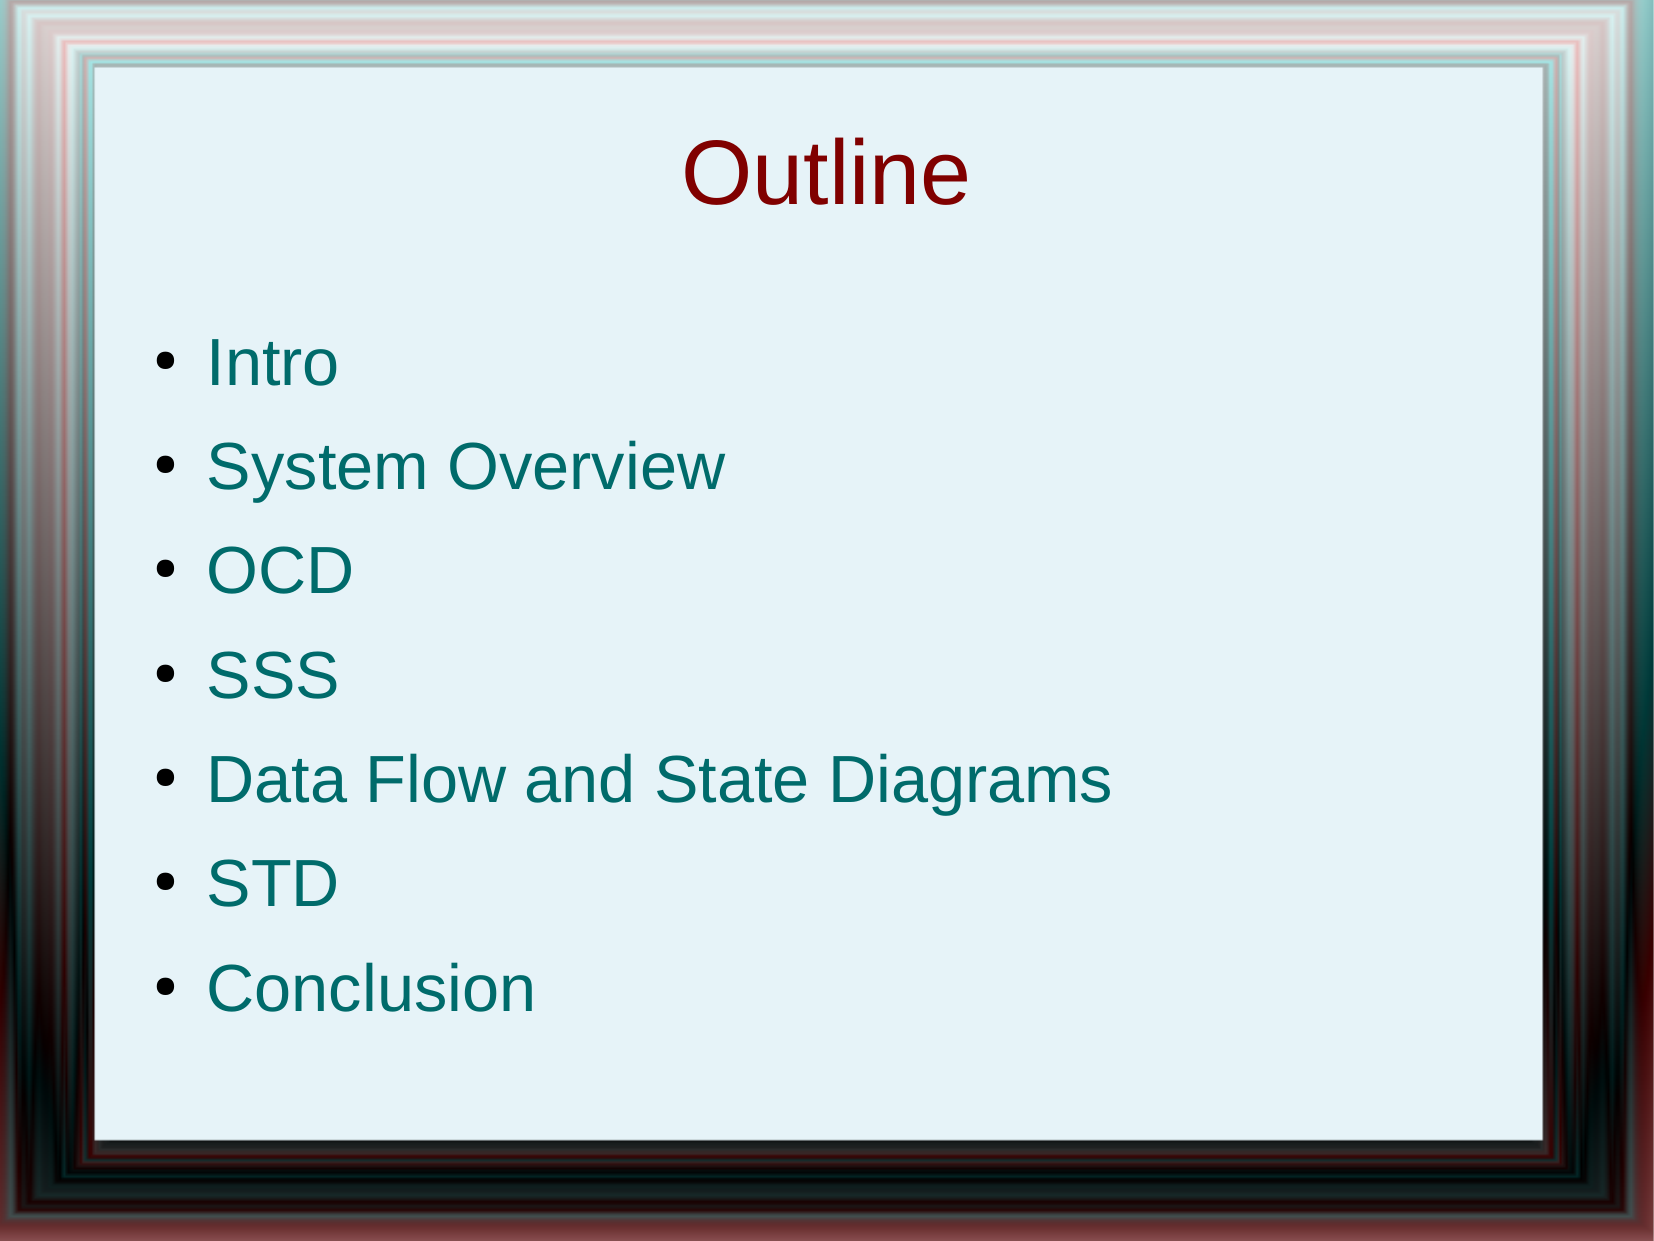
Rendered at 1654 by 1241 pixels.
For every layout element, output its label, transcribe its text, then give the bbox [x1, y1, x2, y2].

list Intro System Overview OCD SSS Data Flow and State Diagrams STD Conclusion [118, 324, 1506, 1130]
picture [0, 0, 1654, 1241]
title Outline [118, 88, 1536, 257]
